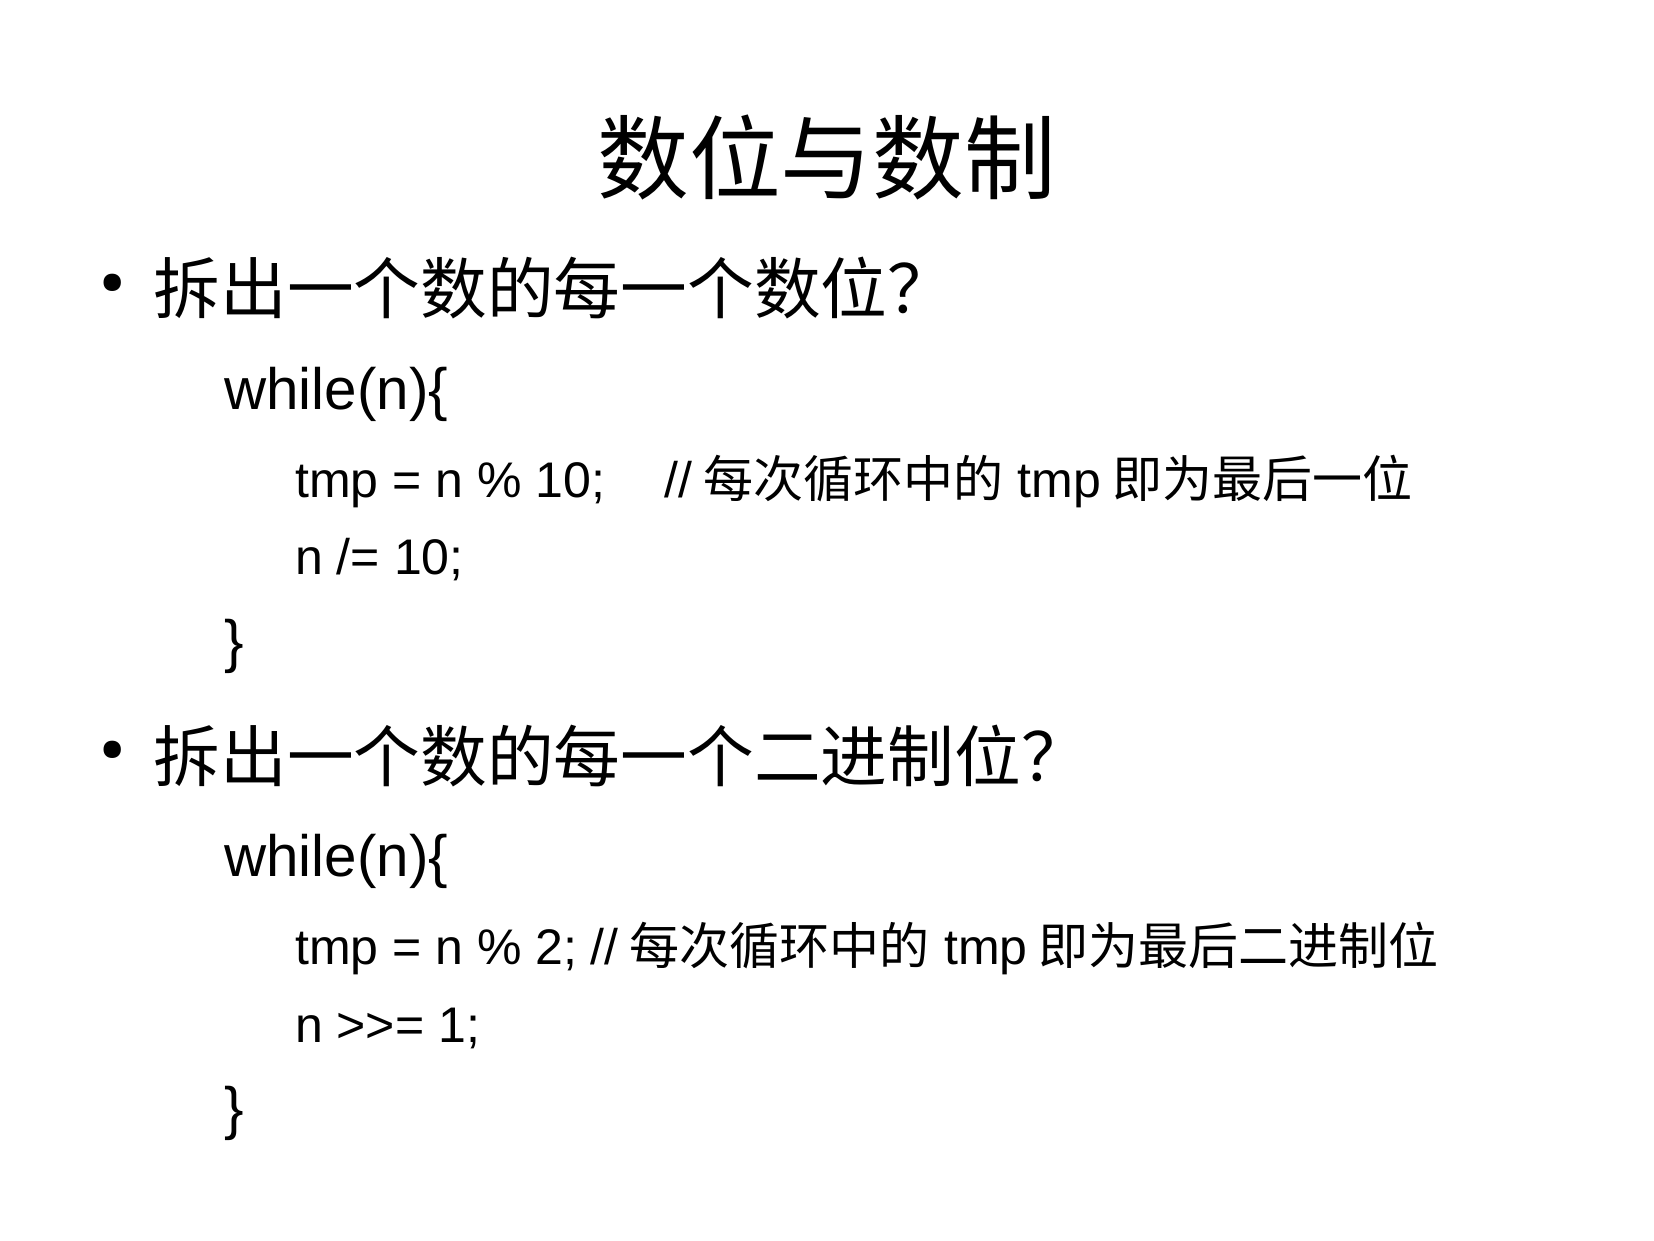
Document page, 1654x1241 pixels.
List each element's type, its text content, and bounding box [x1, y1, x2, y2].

list 拆出一个数的每一个数位？ while(n){ tmp = n % 10; //每次循环中的tmp即为最后一位 n /= 10; } 拆出一个数的每一个二进制位？ while(n){ tmp = n % 2; //每次循环中的tmp即为最后二进制位 n >>= 1; } [82, 236, 1571, 1182]
title 数位与数制 [82, 49, 1571, 236]
